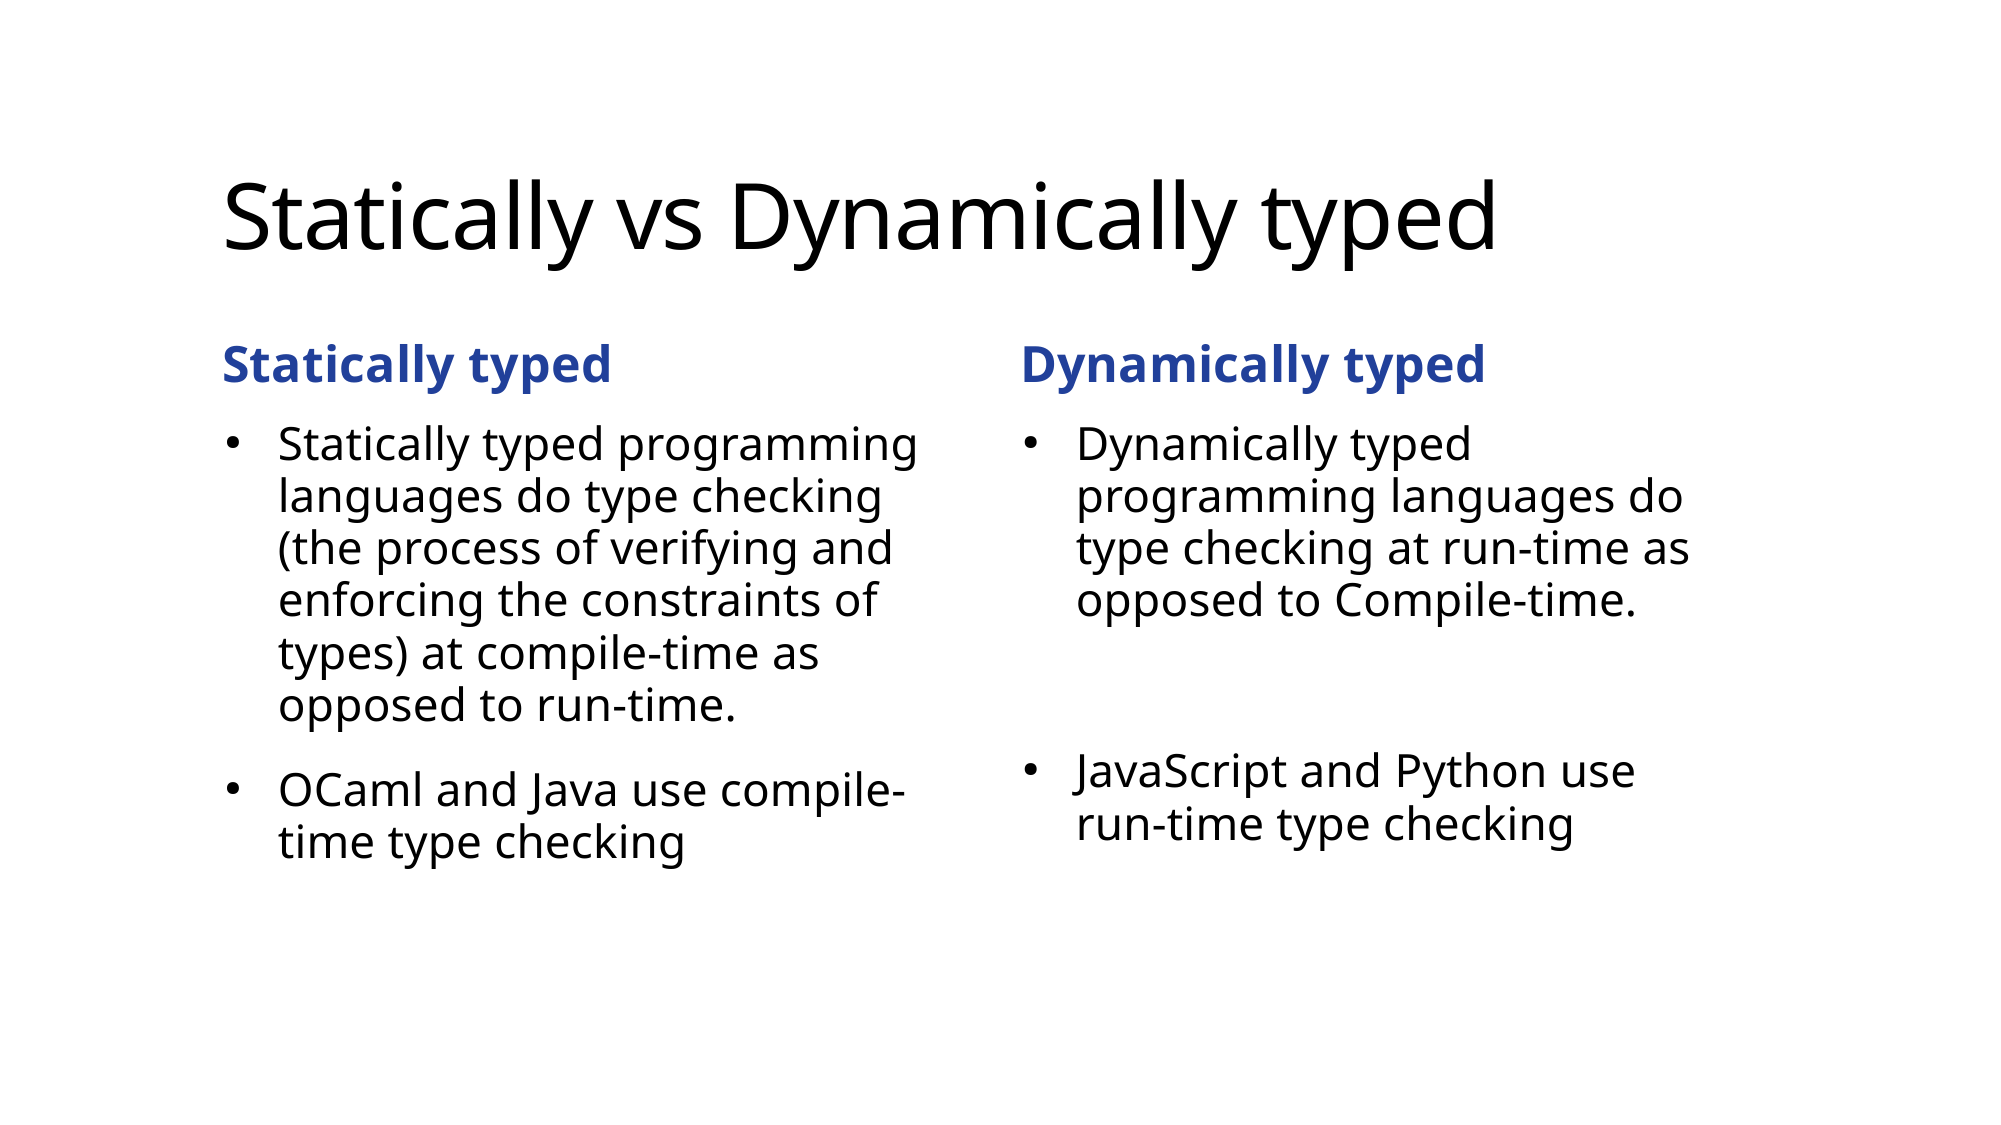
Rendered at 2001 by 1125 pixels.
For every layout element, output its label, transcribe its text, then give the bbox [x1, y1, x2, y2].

list Dynamically typed [1005, 281, 1740, 402]
title Statically vs Dynamically typed [206, 60, 1797, 278]
list Dynamically typed programming languages do type checking at run-time as opposed to Compile-time. JavaScript and Python use run-time type checking [1005, 411, 1740, 1013]
list Statically typed [206, 281, 942, 402]
list Statically typed programming languages do type checking (the process of verifying and enforcing the constraints of types) at compile-time as opposed to run-time. OCaml and Java use compile-time type checking [206, 411, 942, 1013]
